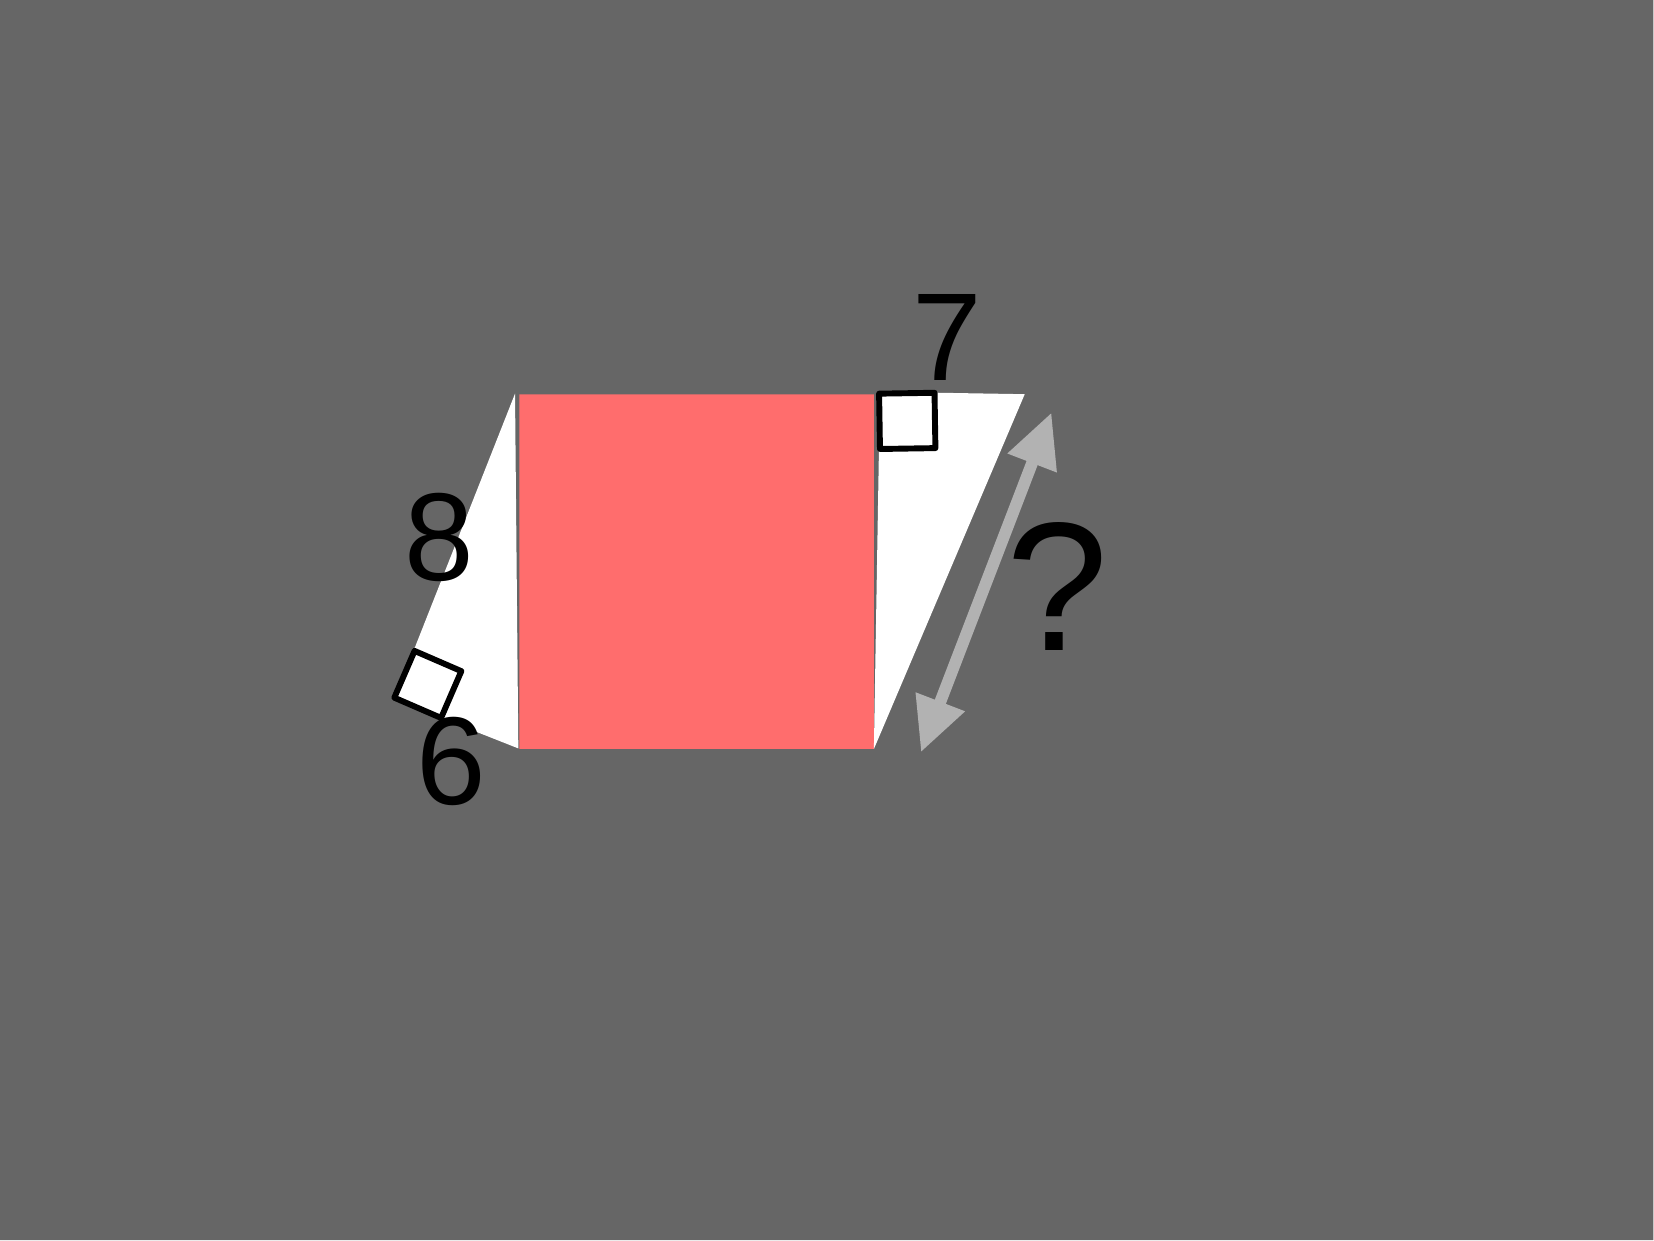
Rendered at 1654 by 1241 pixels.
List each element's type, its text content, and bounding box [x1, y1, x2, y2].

text_box 6 [401, 683, 508, 839]
text_box 8 [389, 459, 497, 615]
text_box [0, 0, 1654, 1241]
text_box 7 [897, 259, 1004, 415]
text_box ? [992, 477, 1123, 697]
